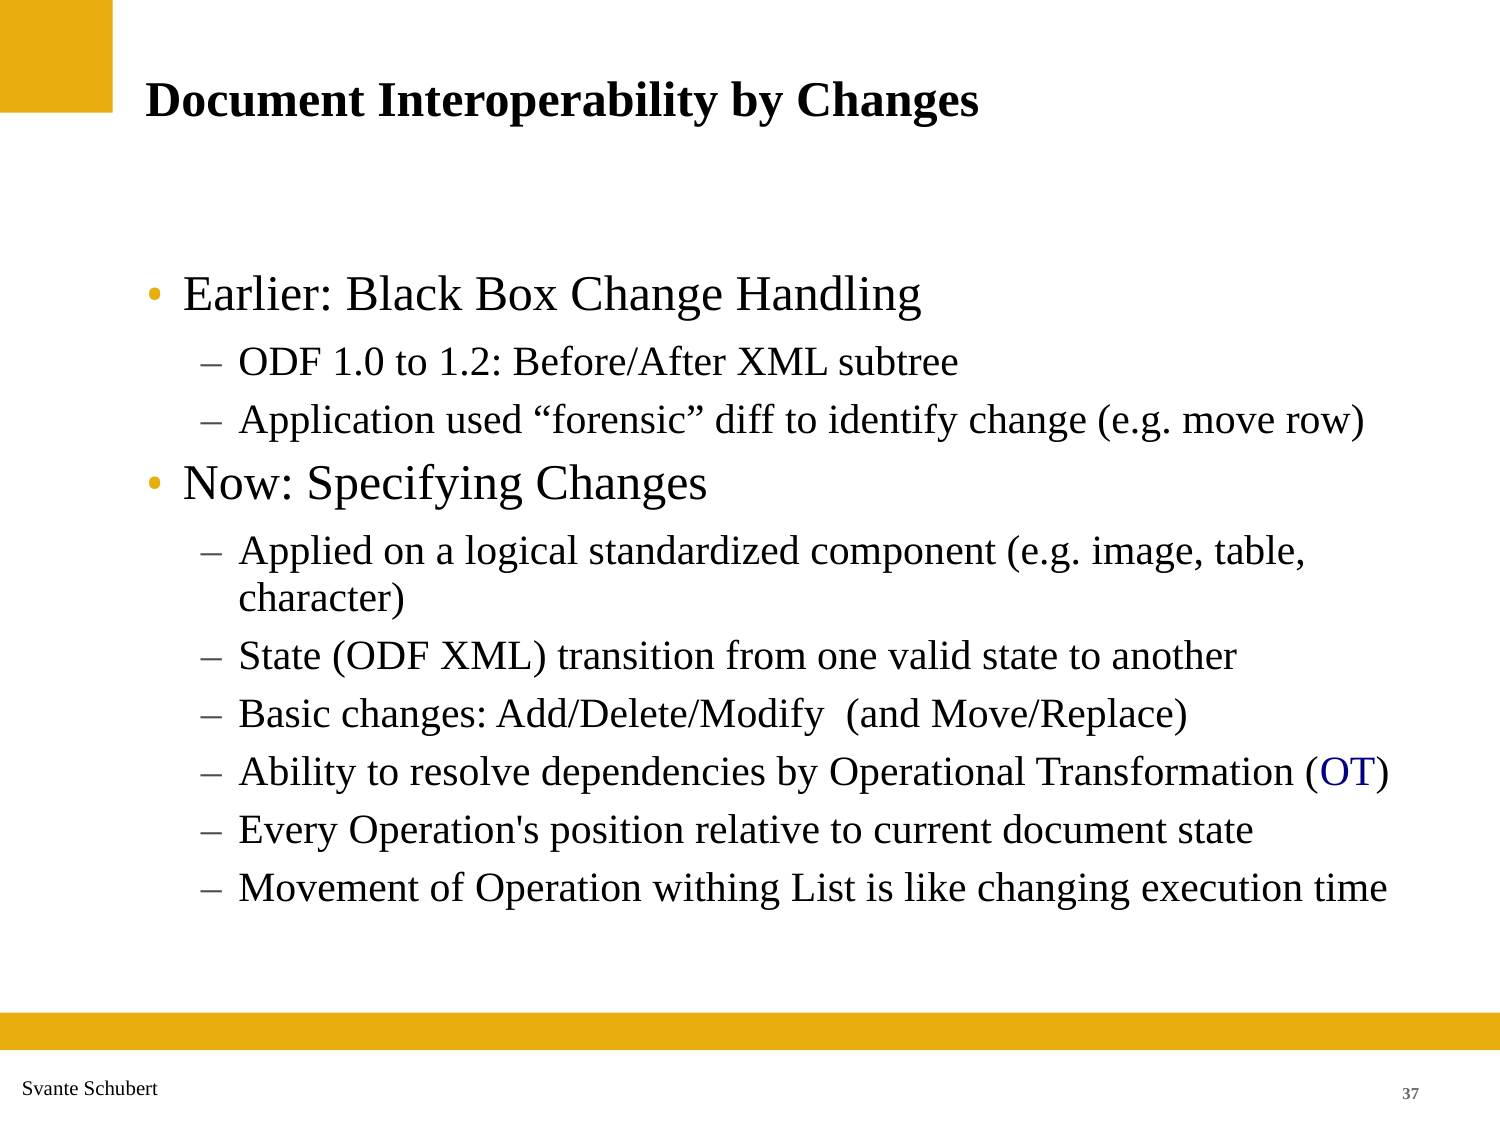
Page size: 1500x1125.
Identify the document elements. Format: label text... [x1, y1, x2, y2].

title Document Interoperability by Changes [145, 67, 1388, 219]
list Earlier: Black Box Change Handling ODF 1.0 to 1.2: Before/After XML subtree Application used “forensic” diff to identify change (e.g. move row) Now: Specifying Changes Applied on a logical standardized component (e.g. image, table, character) State (ODF XML) transition from one valid state to another Basic changes: Add/Delete/Modify (and Move/Replace) Ability to resolve dependencies by Operational Transformation (OT) Every Operation's position relative to current document state Movement of Operation withing List is like changing execution time [145, 265, 1423, 1009]
